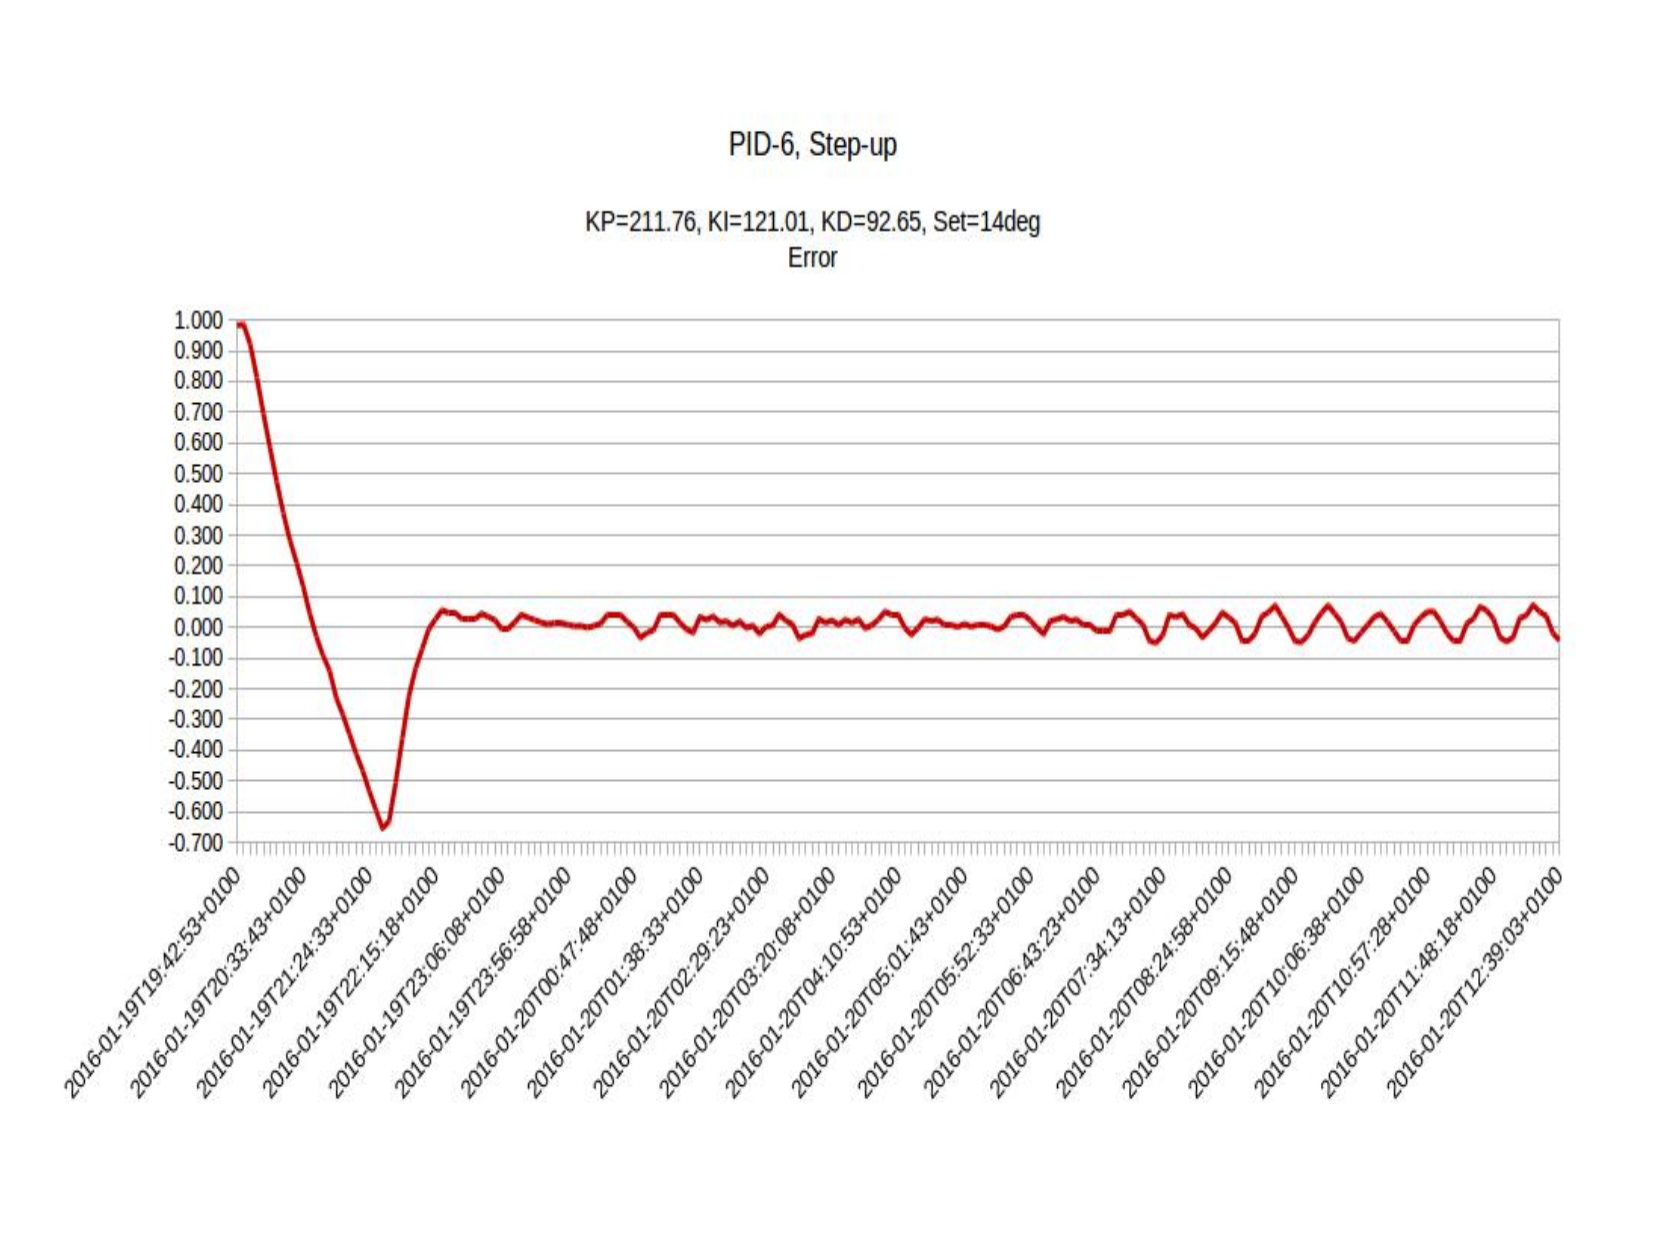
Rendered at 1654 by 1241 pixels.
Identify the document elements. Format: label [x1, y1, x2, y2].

picture [28, 82, 1598, 1126]
